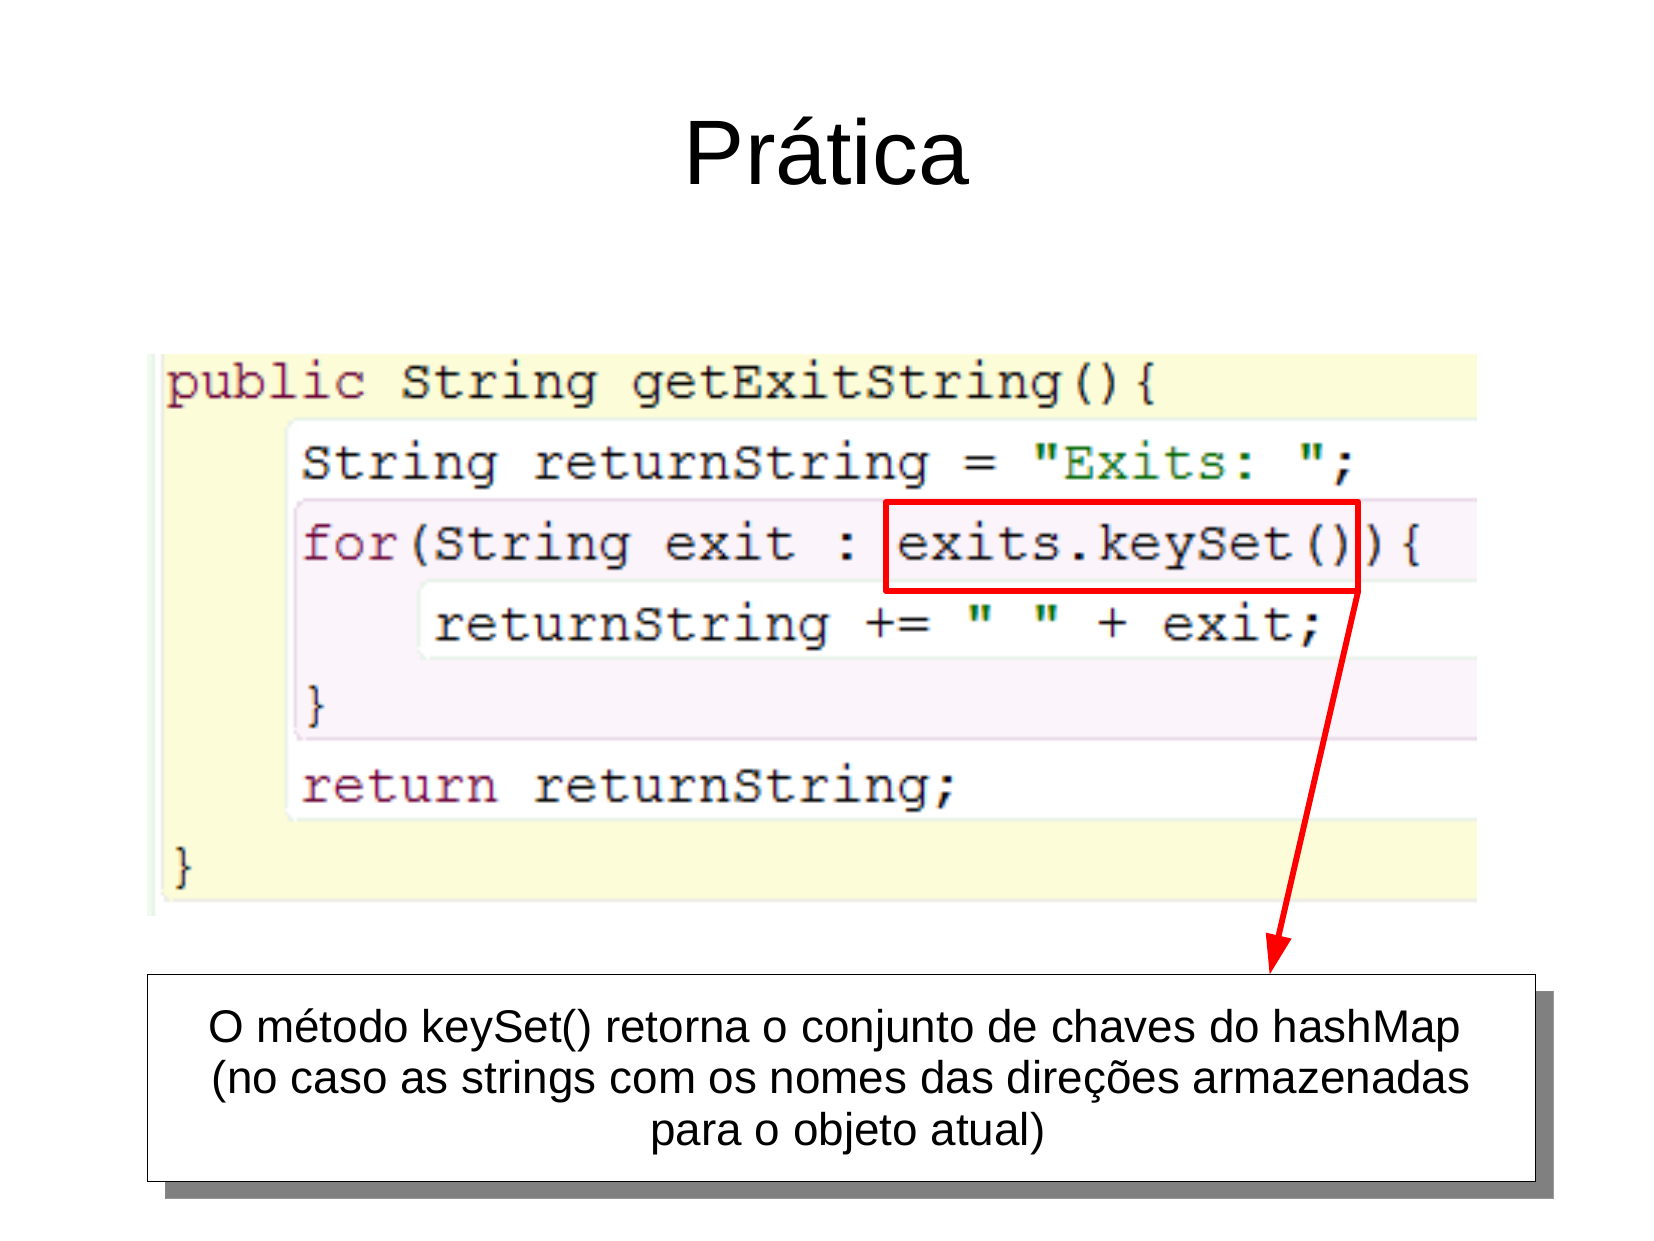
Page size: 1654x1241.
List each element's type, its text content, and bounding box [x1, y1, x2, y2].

picture [147, 354, 1477, 916]
picture [889, 505, 1355, 588]
text_box O método keySet() retorna o conjunto de chaves do hashMap (no caso as strings com os nomes das direções armazenadas para o objeto atual) [147, 974, 1536, 1182]
title Prática [82, 49, 1571, 257]
